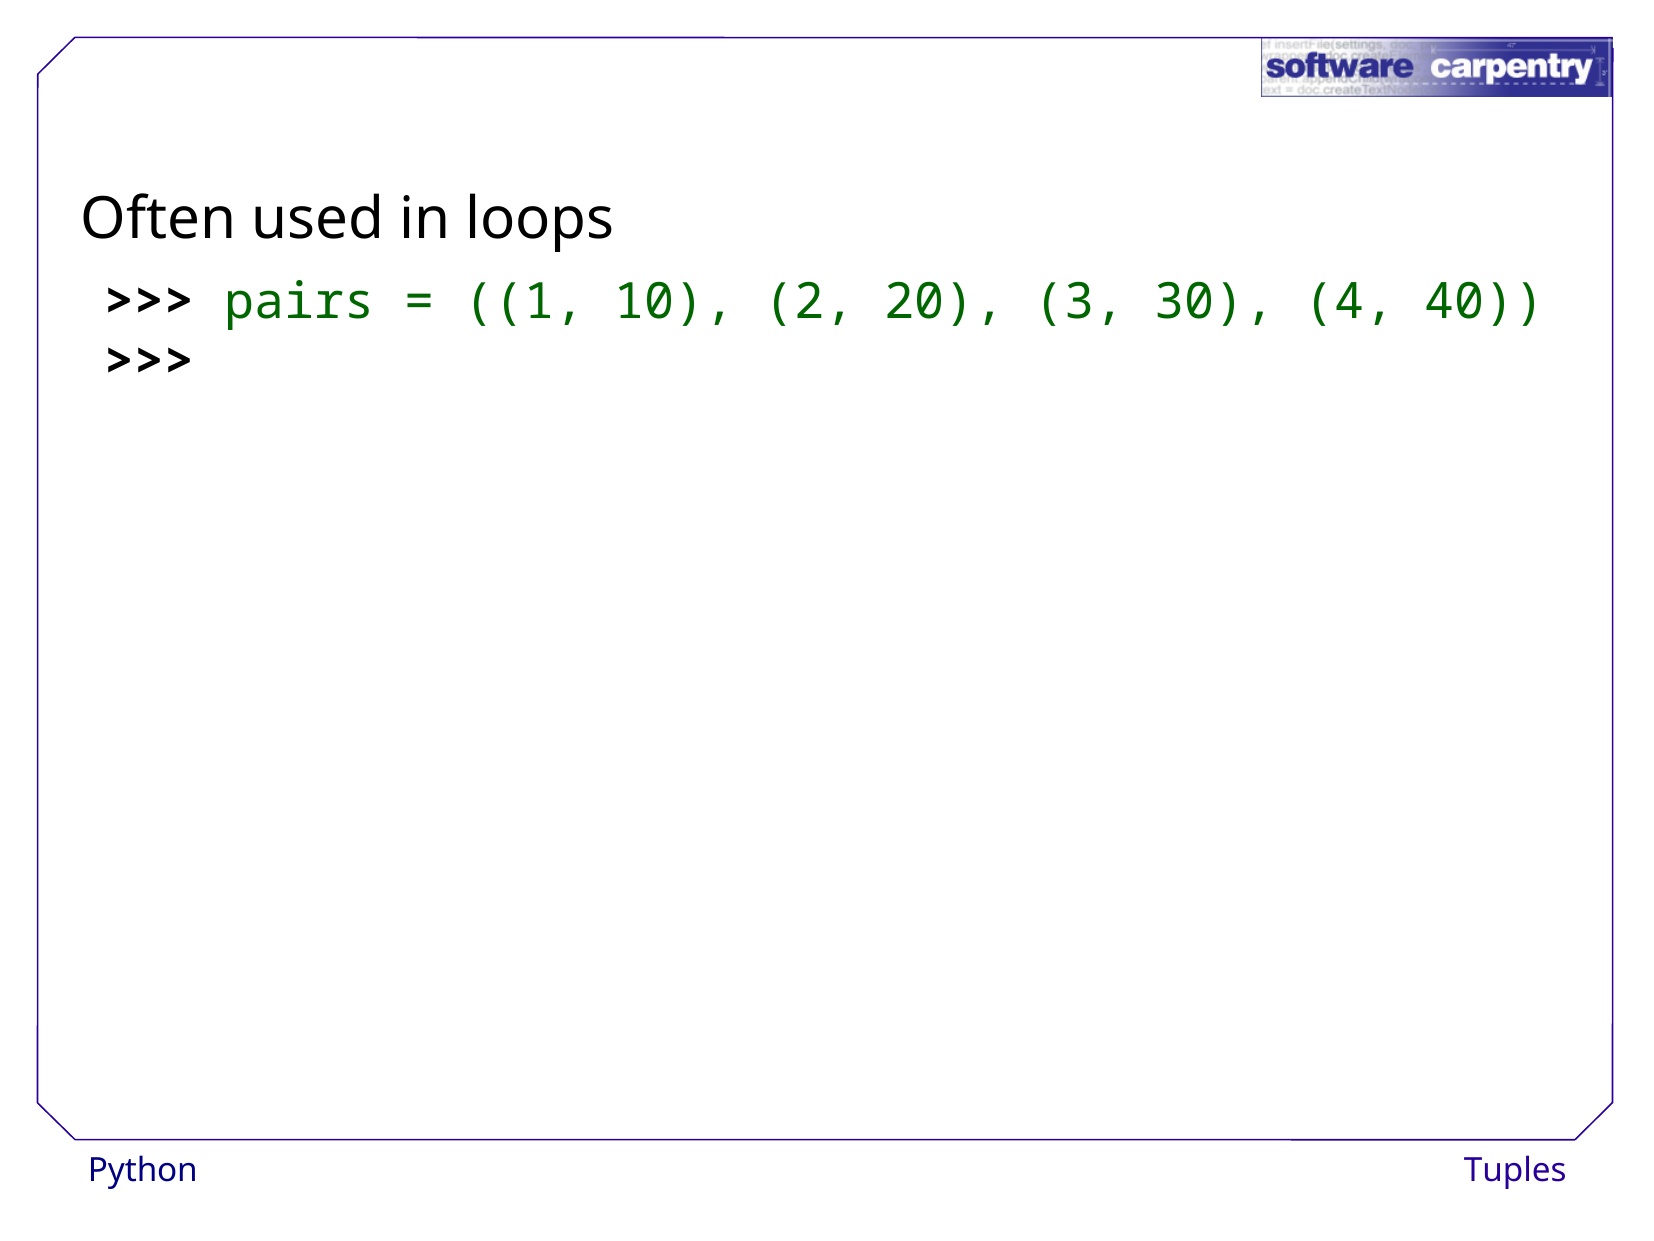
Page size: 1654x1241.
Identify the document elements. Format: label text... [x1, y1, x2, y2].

text_box >>> pairs = ((1, 10), (2, 20), (3, 30), (4, 40)) >>> [89, 260, 1319, 828]
text_box Often used in loops [66, 138, 780, 259]
picture [1261, 39, 1613, 97]
